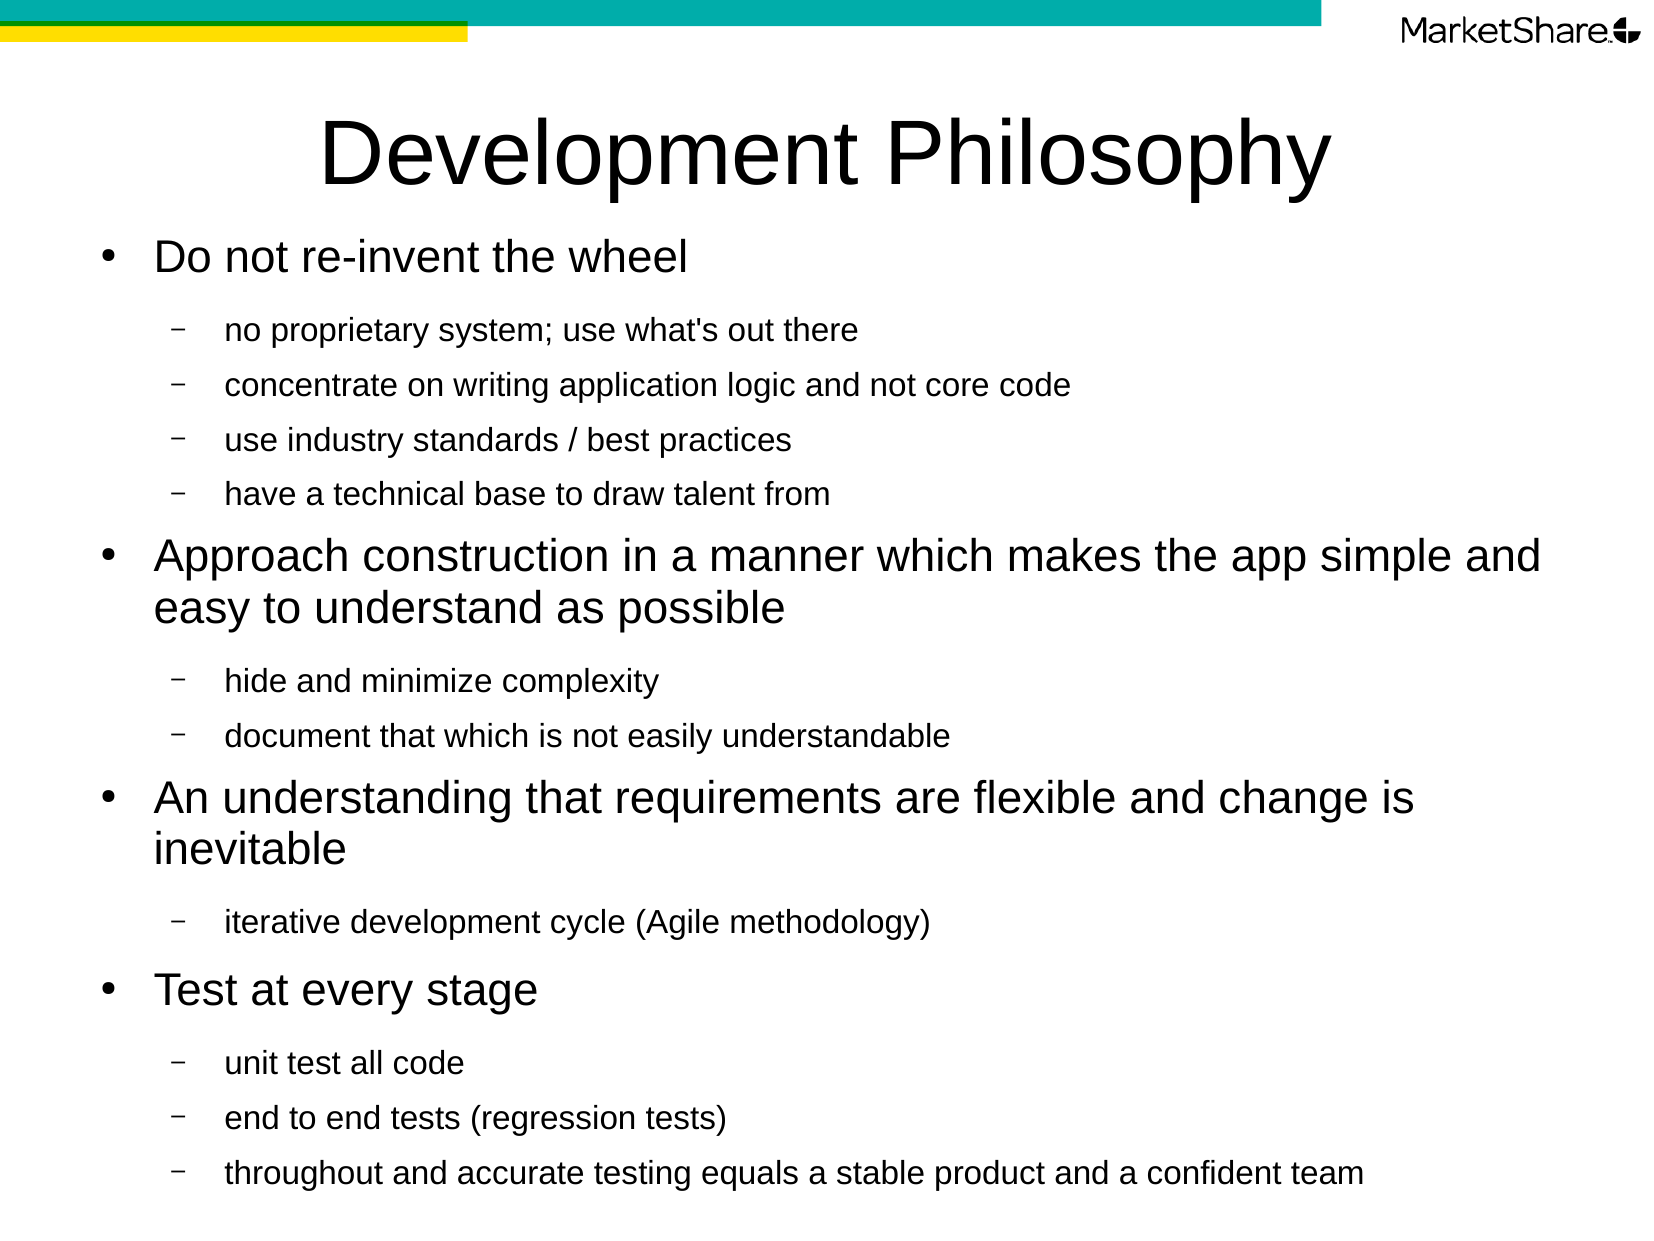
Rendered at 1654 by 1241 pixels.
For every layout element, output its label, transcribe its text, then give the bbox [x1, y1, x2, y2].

list Do not re-invent the wheel no proprietary system; use what's out there concentrate on writing application logic and not core code use industry standards / best practices have a technical base to draw talent from Approach construction in a manner which makes the app simple and easy to understand as possible hide and minimize complexity document that which is not easily understandable An understanding that requirements are flexible and change is inevitable iterative development cycle (Agile methodology) Test at every stage unit test all code end to end tests (regression tests) throughout and accurate testing equals a stable product and a confident team [82, 231, 1571, 1161]
title Development Philosophy [82, 49, 1571, 231]
picture [1390, 1, 1651, 57]
